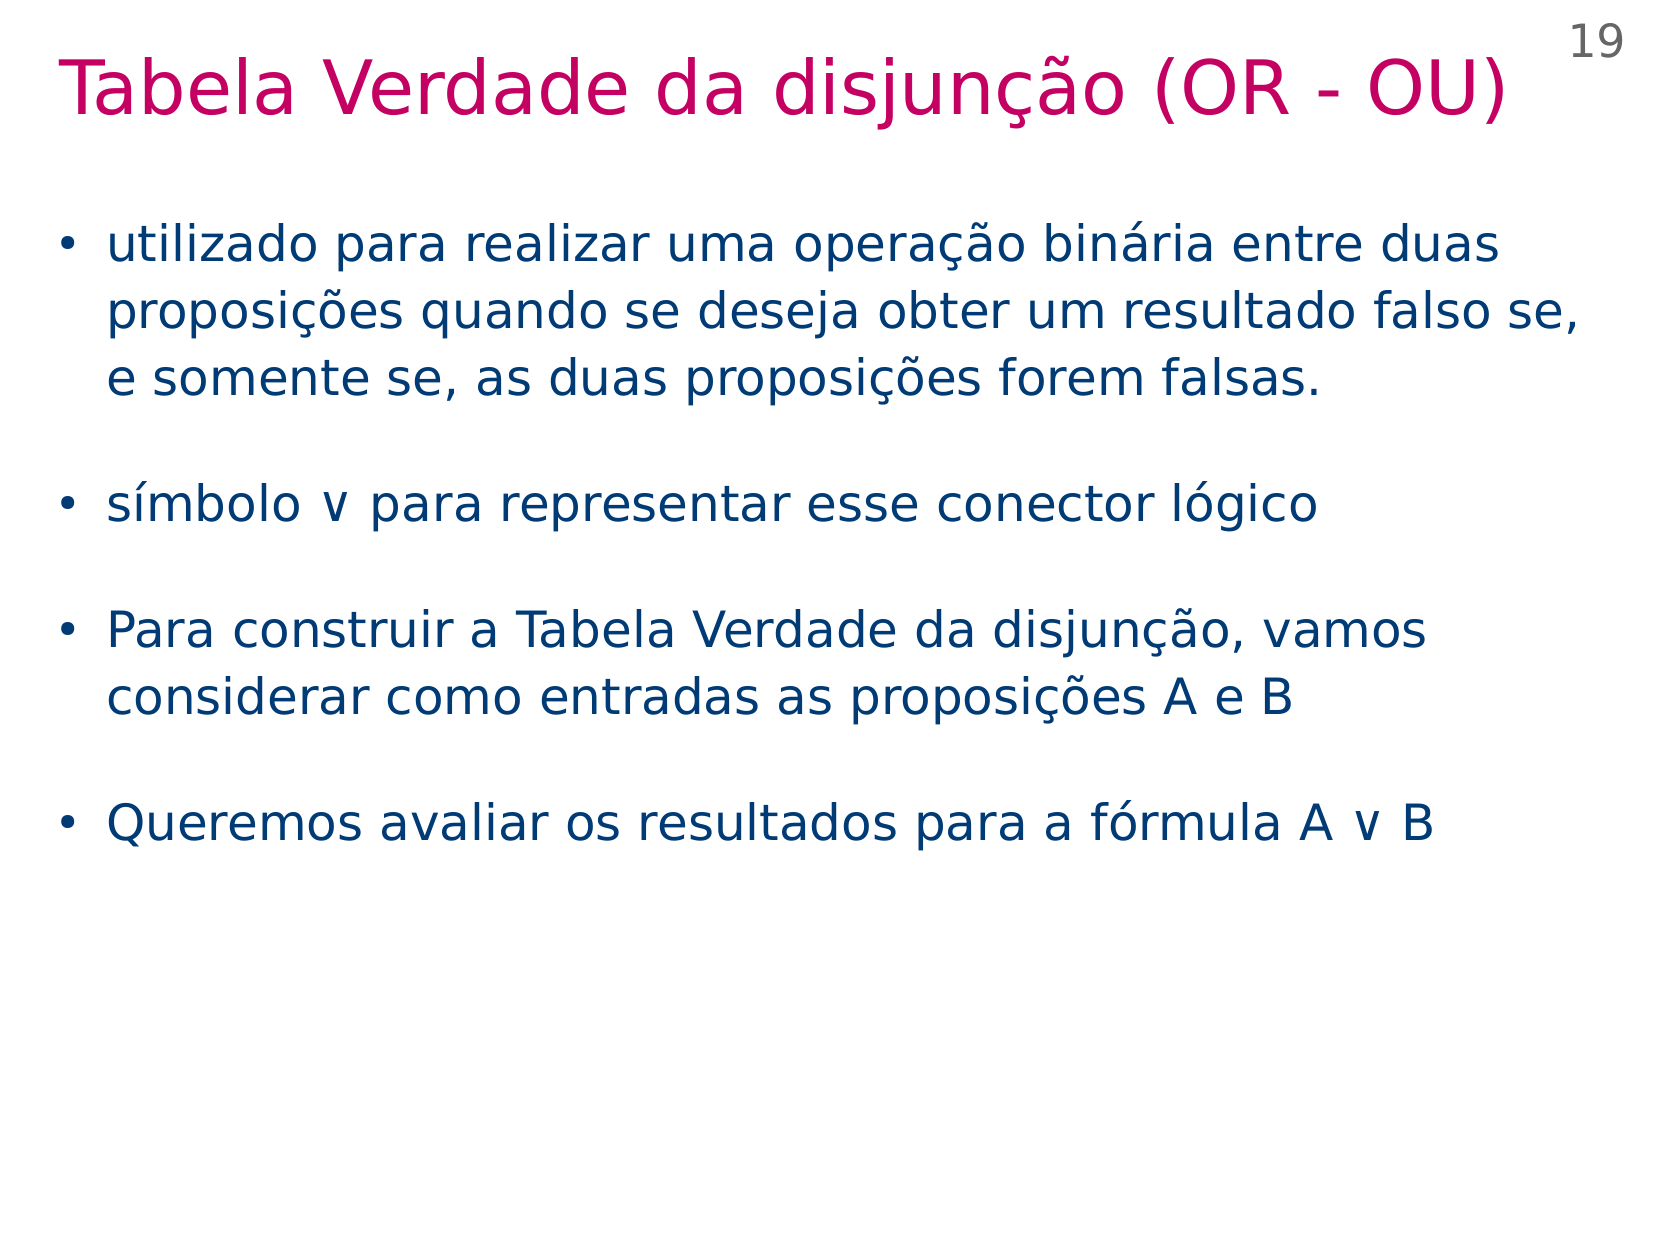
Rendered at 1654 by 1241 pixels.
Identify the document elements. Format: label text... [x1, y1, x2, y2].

list utilizado para realizar uma operação binária entre duas proposições quando se deseja obter um resultado falso se, e somente se, as duas proposições forem falsas. símbolo ∨ para representar esse conector lógico Para construir a Tabela Verdade da disjunção, vamos considerar como entradas as proposições A e B Queremos avaliar os resultados para a fórmula A ∨ B [59, 206, 1625, 1211]
title Tabela Verdade da disjunção (OR - OU) [59, 29, 1595, 148]
